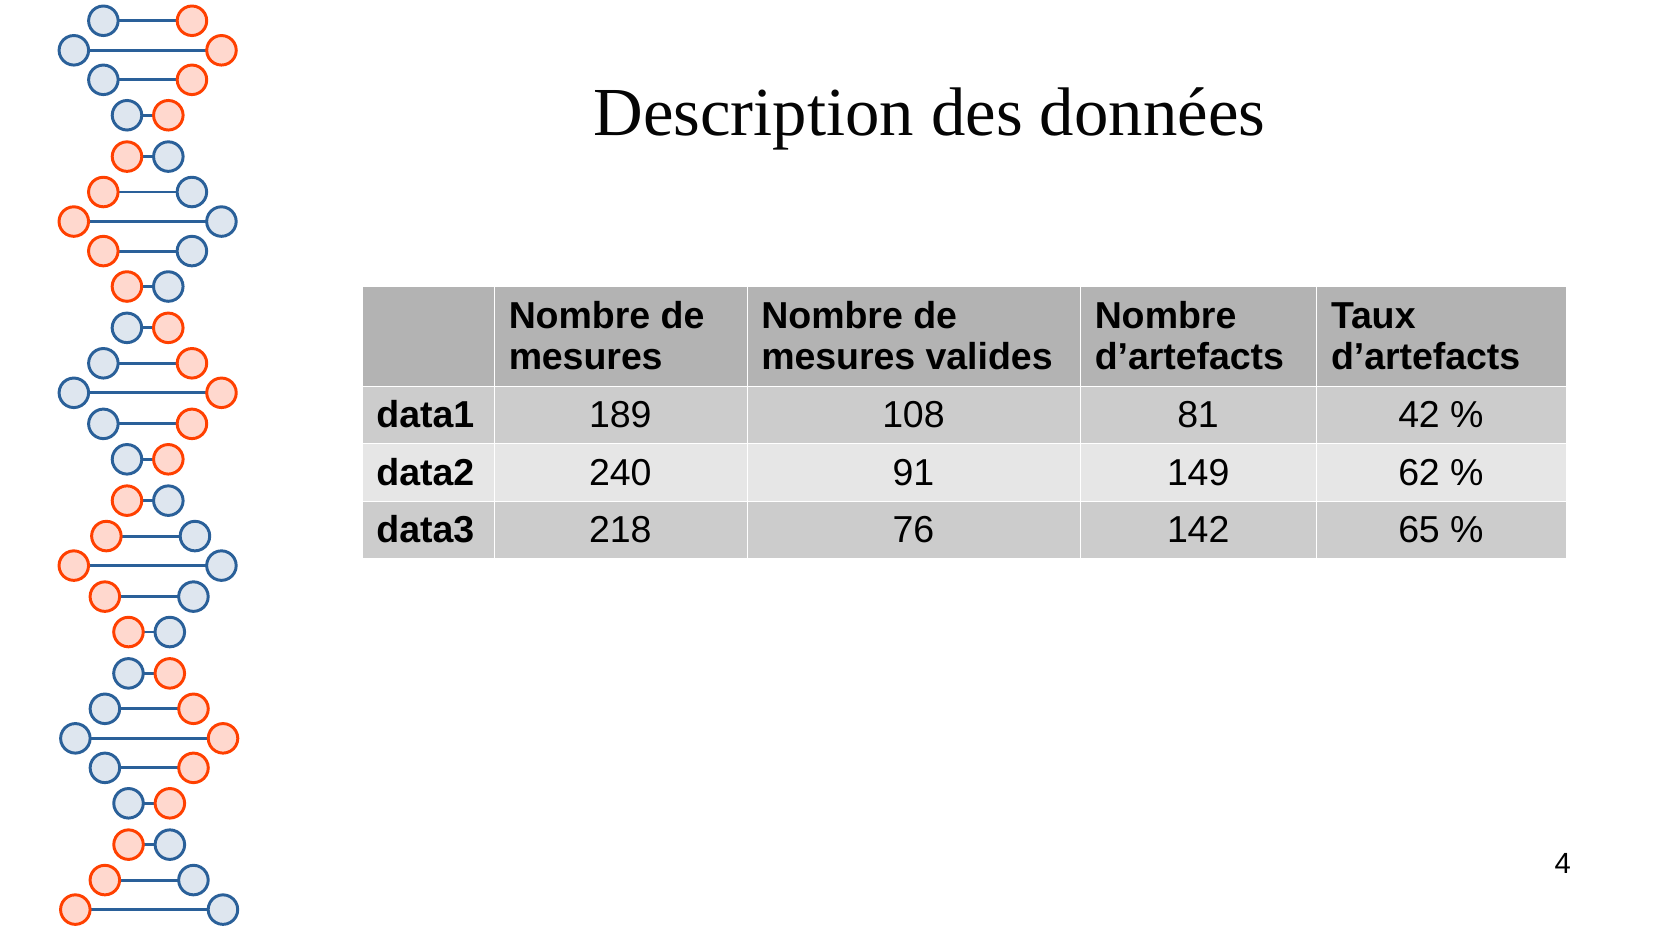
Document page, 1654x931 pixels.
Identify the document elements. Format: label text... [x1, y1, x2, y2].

table_cell 62 % [1317, 444, 1566, 501]
table_cell 81 [1081, 387, 1316, 443]
table_cell 65 % [1317, 502, 1566, 558]
table_cell 76 [748, 502, 1080, 558]
table_cell 142 [1081, 502, 1316, 558]
table_header Taux d’artefacts [1317, 287, 1566, 386]
table_cell 189 [495, 387, 747, 443]
table_header [363, 287, 494, 386]
table_cell data3 [363, 502, 494, 558]
table_cell data1 [363, 387, 494, 443]
title Description des données [265, 35, 1595, 189]
table_header Nombre de mesures [495, 287, 747, 386]
table_cell 218 [495, 502, 747, 558]
table_cell 91 [748, 444, 1080, 501]
table_header Nombre de mesures valides [748, 287, 1080, 386]
table_cell 240 [495, 444, 747, 501]
table_cell 42 % [1317, 387, 1566, 443]
table_header Nombre d’artefacts [1081, 287, 1316, 386]
table_cell data2 [363, 444, 494, 501]
table_cell 108 [748, 387, 1080, 443]
table_cell 149 [1081, 444, 1316, 501]
